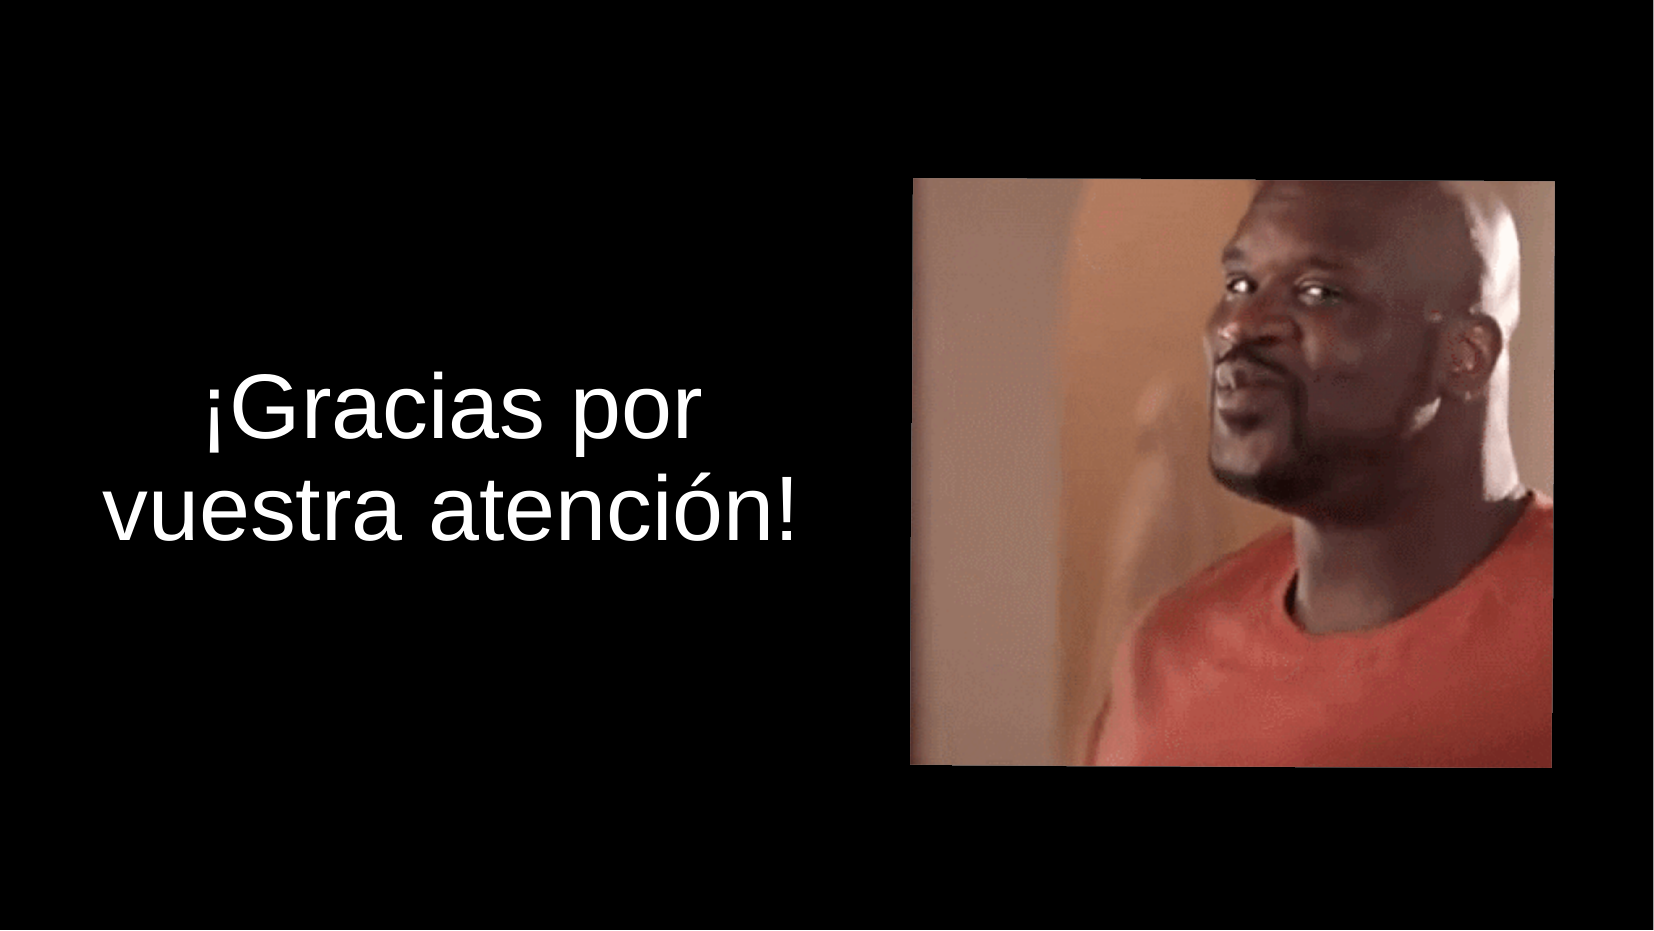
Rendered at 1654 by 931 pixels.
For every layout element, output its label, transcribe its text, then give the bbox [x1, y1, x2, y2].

picture [909, 177, 1555, 768]
title ¡Gracias por vuestra atención! [47, 236, 857, 680]
